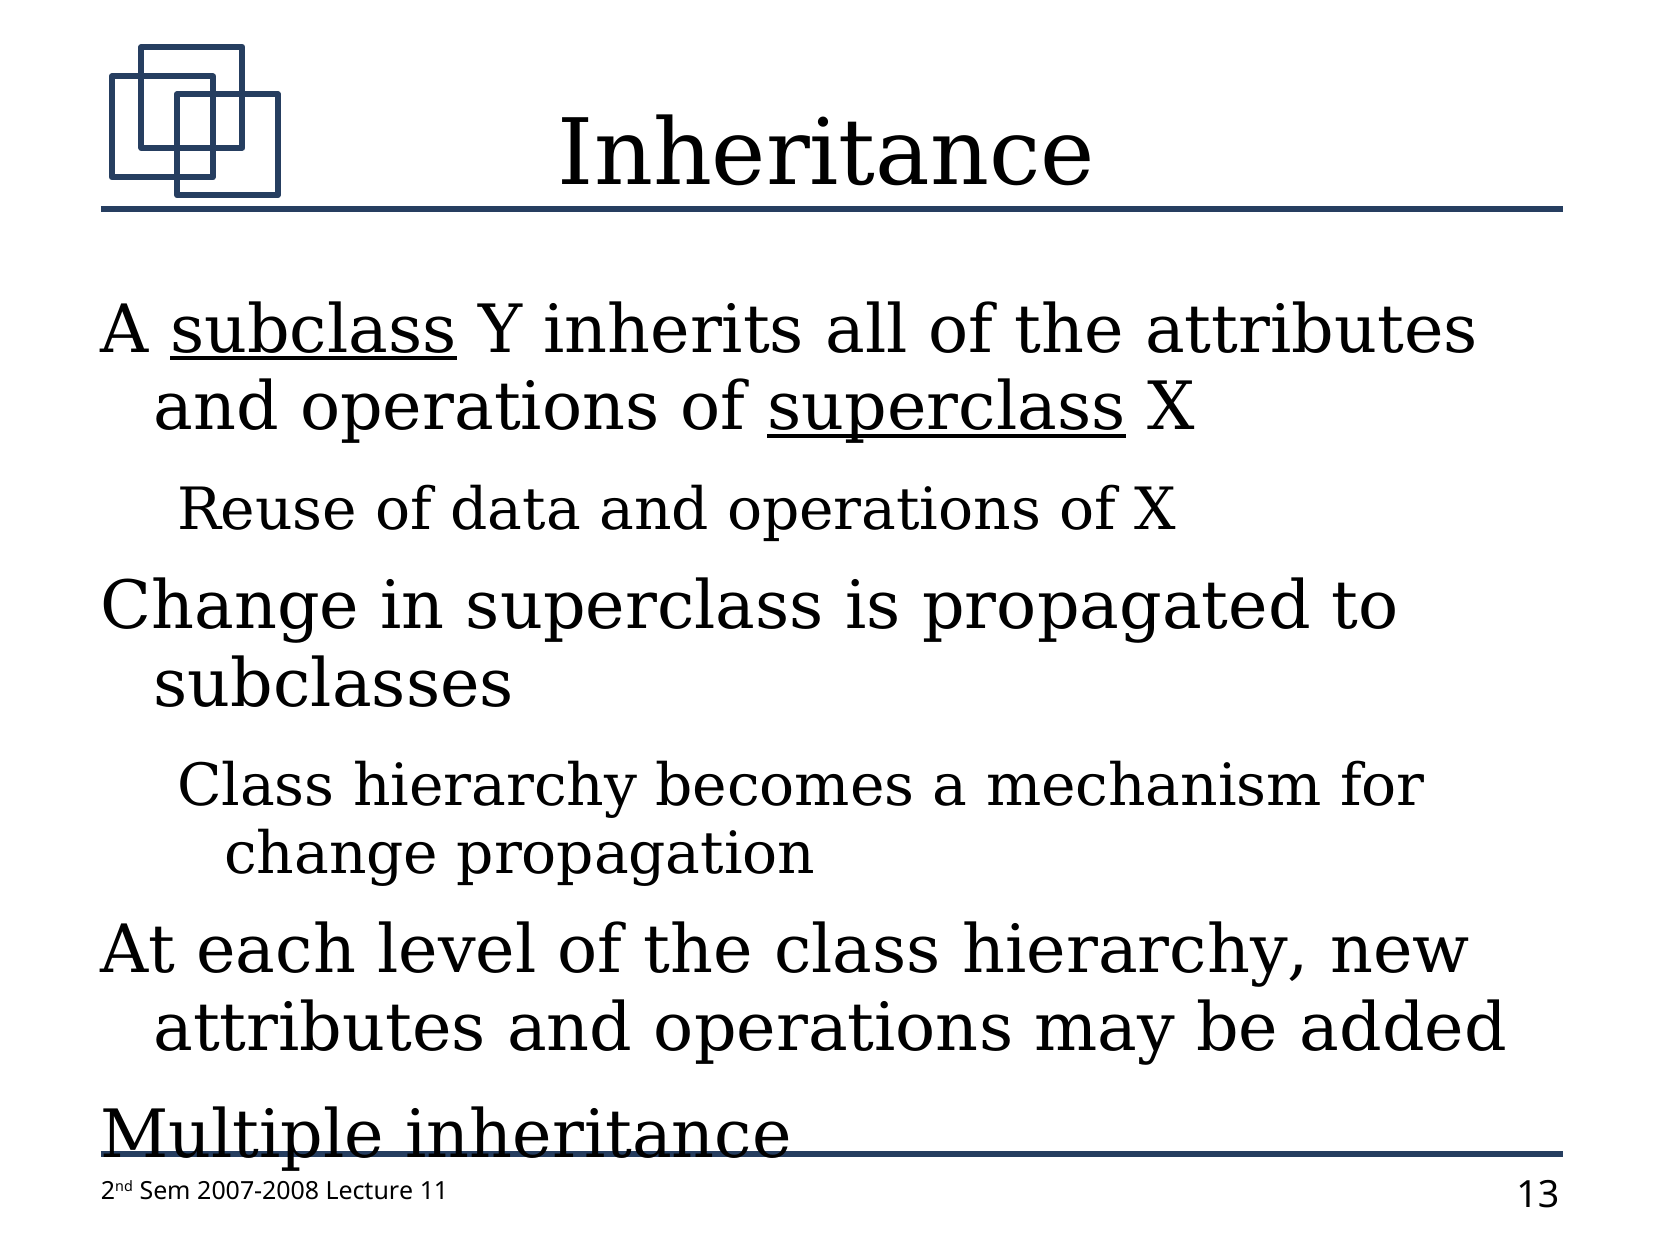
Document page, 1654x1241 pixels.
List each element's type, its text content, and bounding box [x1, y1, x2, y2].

list A subclass Y inherits all of the attributes and operations of superclass X Reuse of data and operations of X Change in superclass is propagated to subclasses Class hierarchy becomes a mechanism for change propagation At each level of the class hierarchy, new attributes and operations may be added Multiple inheritance [82, 290, 1571, 1174]
title Inheritance [82, 49, 1571, 257]
